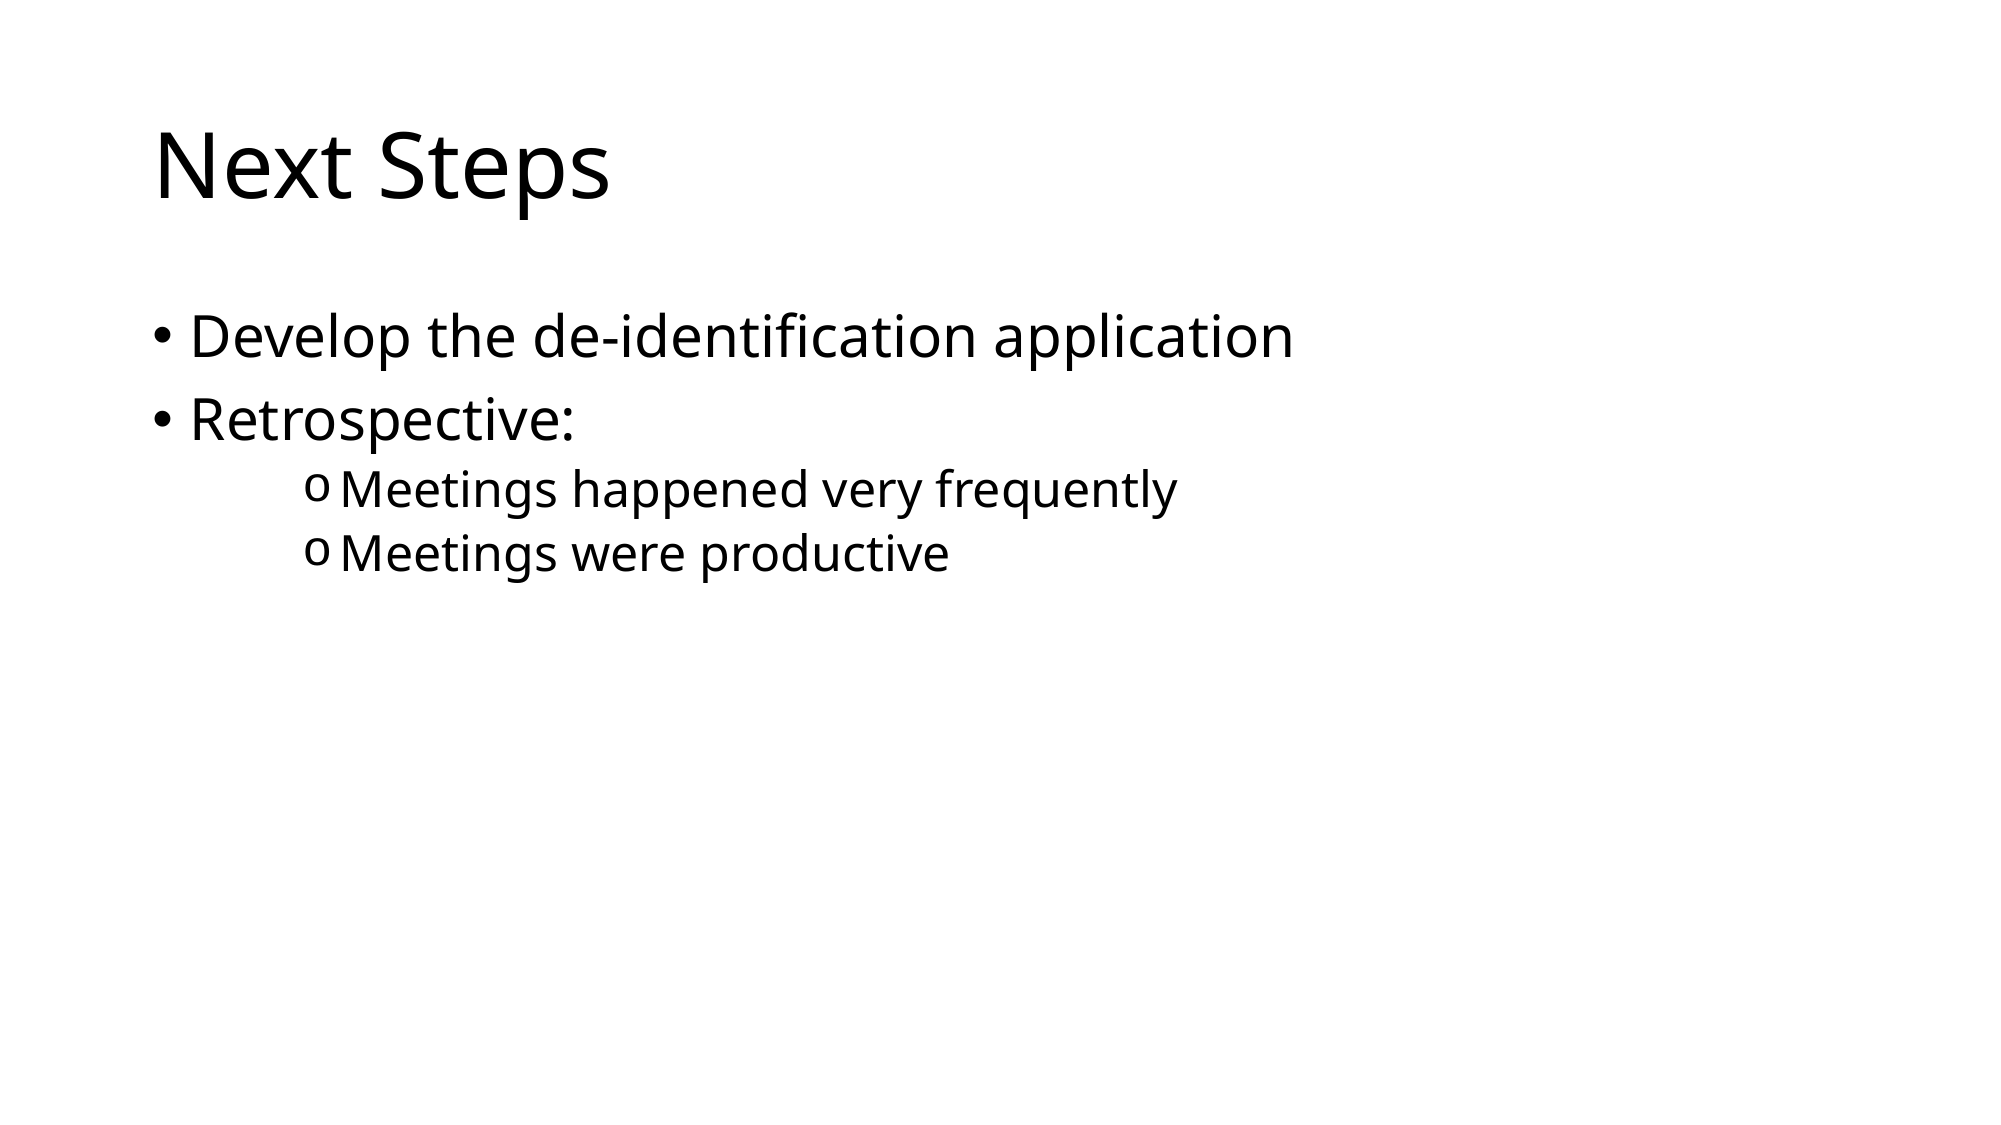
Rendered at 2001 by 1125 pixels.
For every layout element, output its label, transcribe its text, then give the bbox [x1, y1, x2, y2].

title Next Steps [137, 59, 1863, 278]
list Develop the de-identification application Retrospective: Meetings happened very frequently Meetings were productive [137, 299, 1863, 1014]
